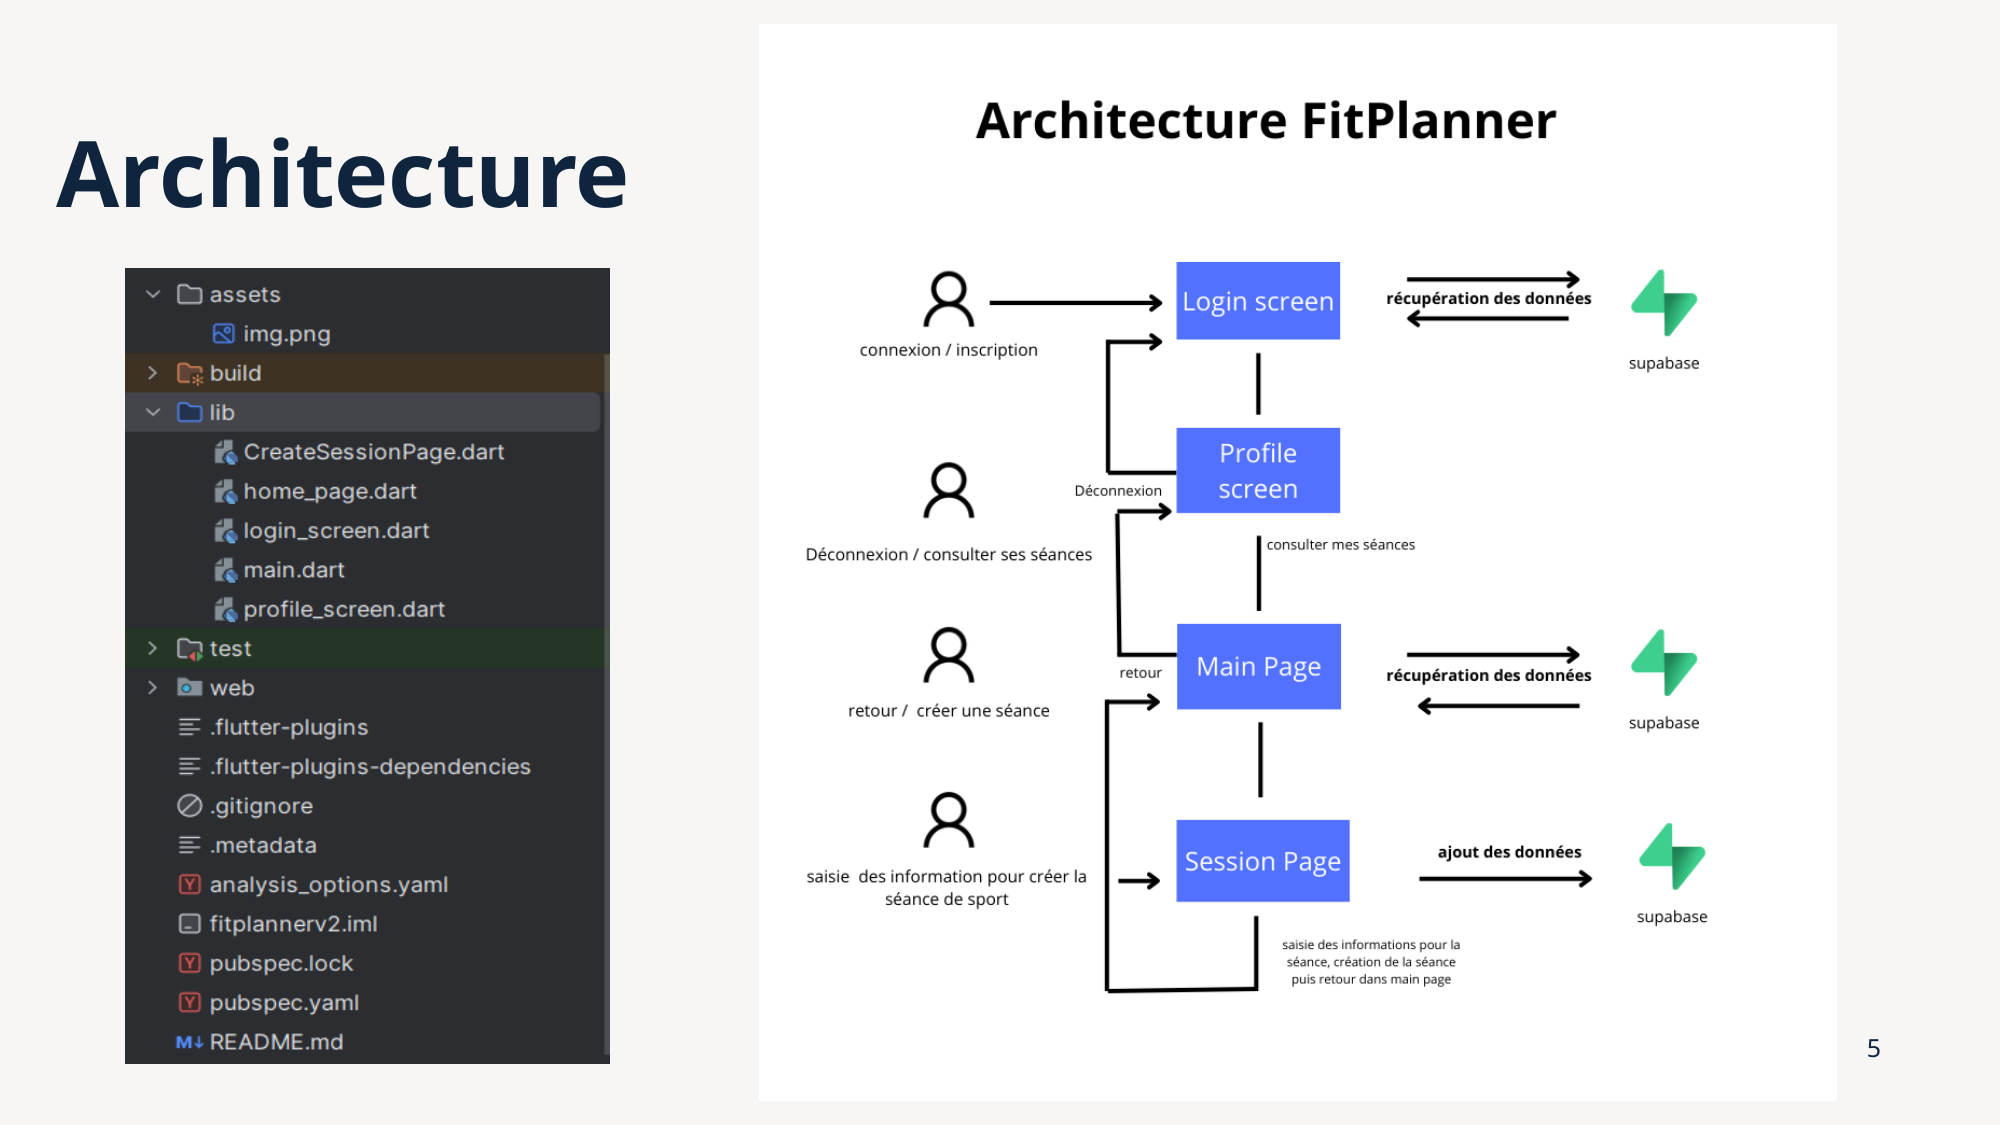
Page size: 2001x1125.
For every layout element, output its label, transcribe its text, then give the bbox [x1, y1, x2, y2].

picture [759, 24, 1837, 1101]
text_box [1837, 1020, 1912, 1080]
picture [125, 268, 610, 1064]
title Architecture [41, 85, 759, 269]
